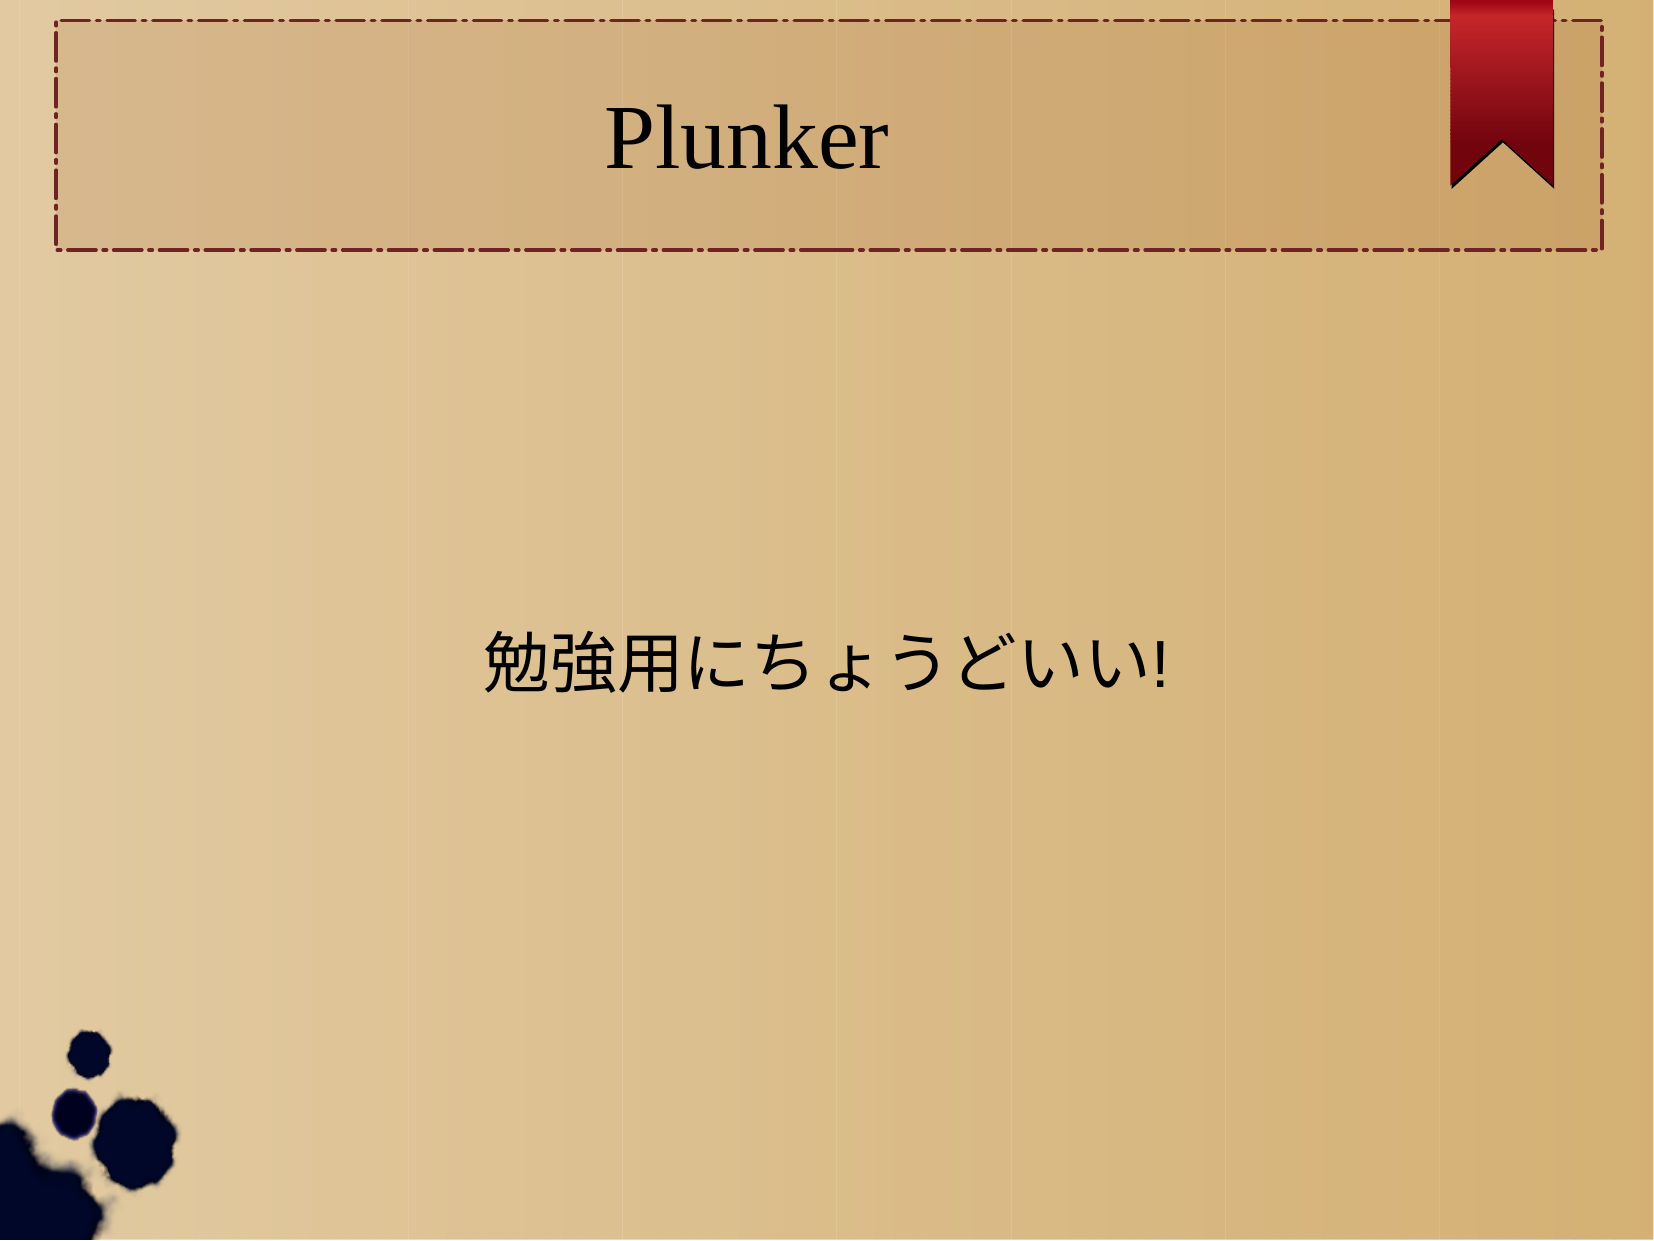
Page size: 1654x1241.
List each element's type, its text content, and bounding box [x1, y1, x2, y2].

subtitle 勉強用にちょうどいい! [82, 299, 1571, 1019]
title Plunker [82, 47, 1412, 229]
